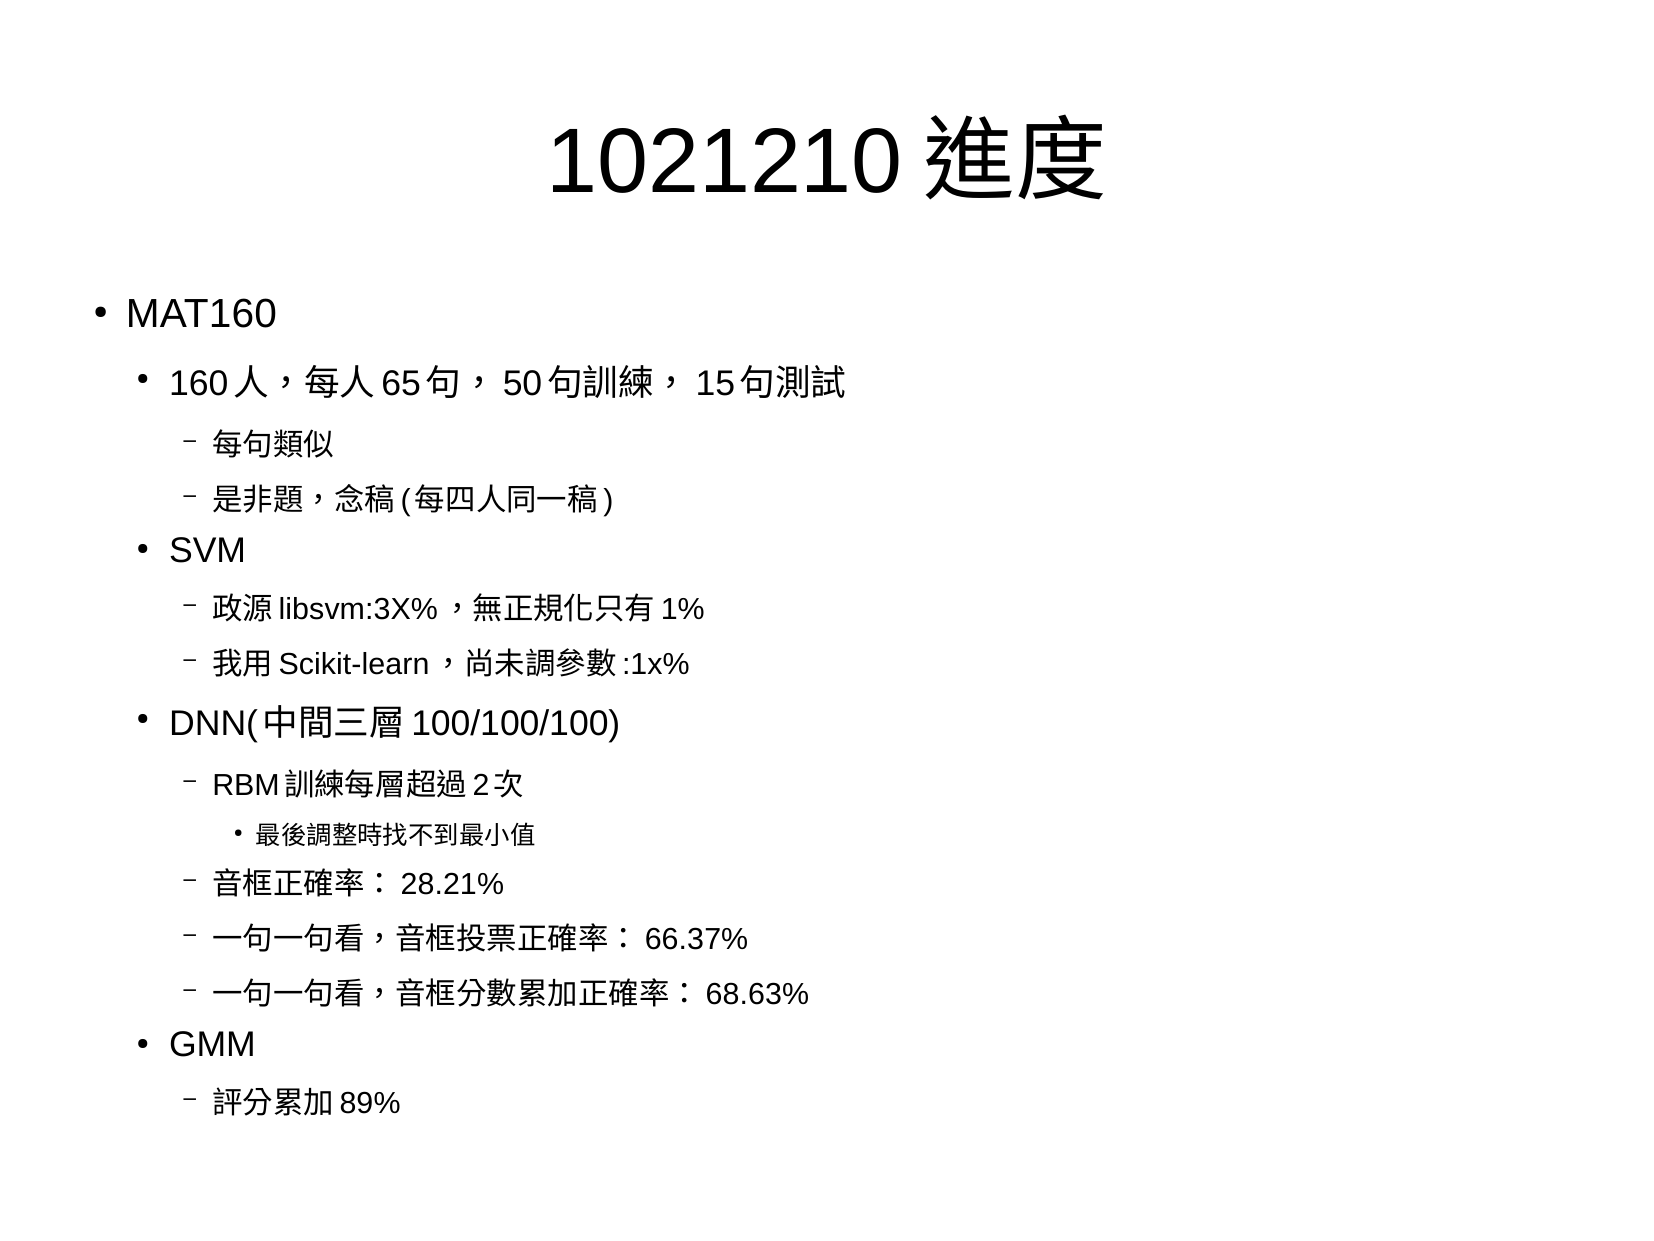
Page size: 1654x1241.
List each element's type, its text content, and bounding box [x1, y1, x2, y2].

title 1021210進度 [82, 49, 1571, 257]
list MAT160 160人，每人65句，50句訓練，15句測試 每句類似 是非題，念稿(每四人同一稿) SVM 政源libsvm:3X%，無正規化只有1% 我用Scikit-learn，尚未調參數:1x% DNN(中間三層100/100/100) RBM訓練每層超過2次 最後調整時找不到最小值 音框正確率：28.21% 一句一句看，音框投票正確率：66.37% 一句一句看，音框分數累加正確率：68.63% GMM 評分累加89% [82, 290, 1571, 1134]
